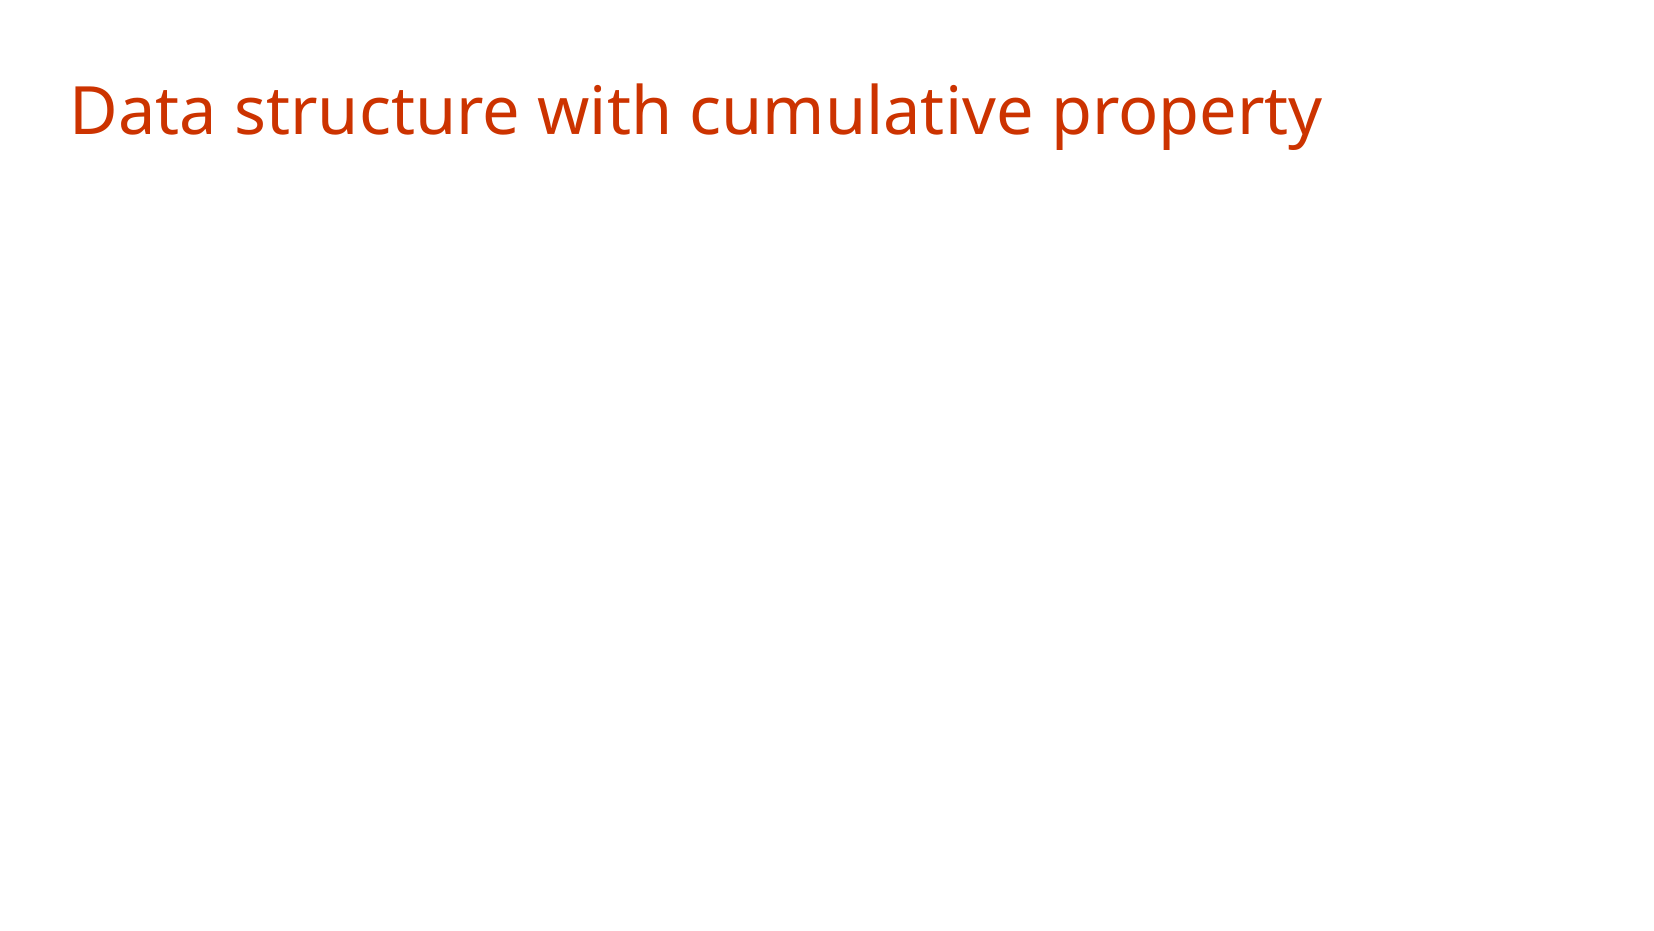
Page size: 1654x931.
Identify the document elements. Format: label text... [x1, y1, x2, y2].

text_box Data structure with cumulative property [54, 55, 1202, 152]
